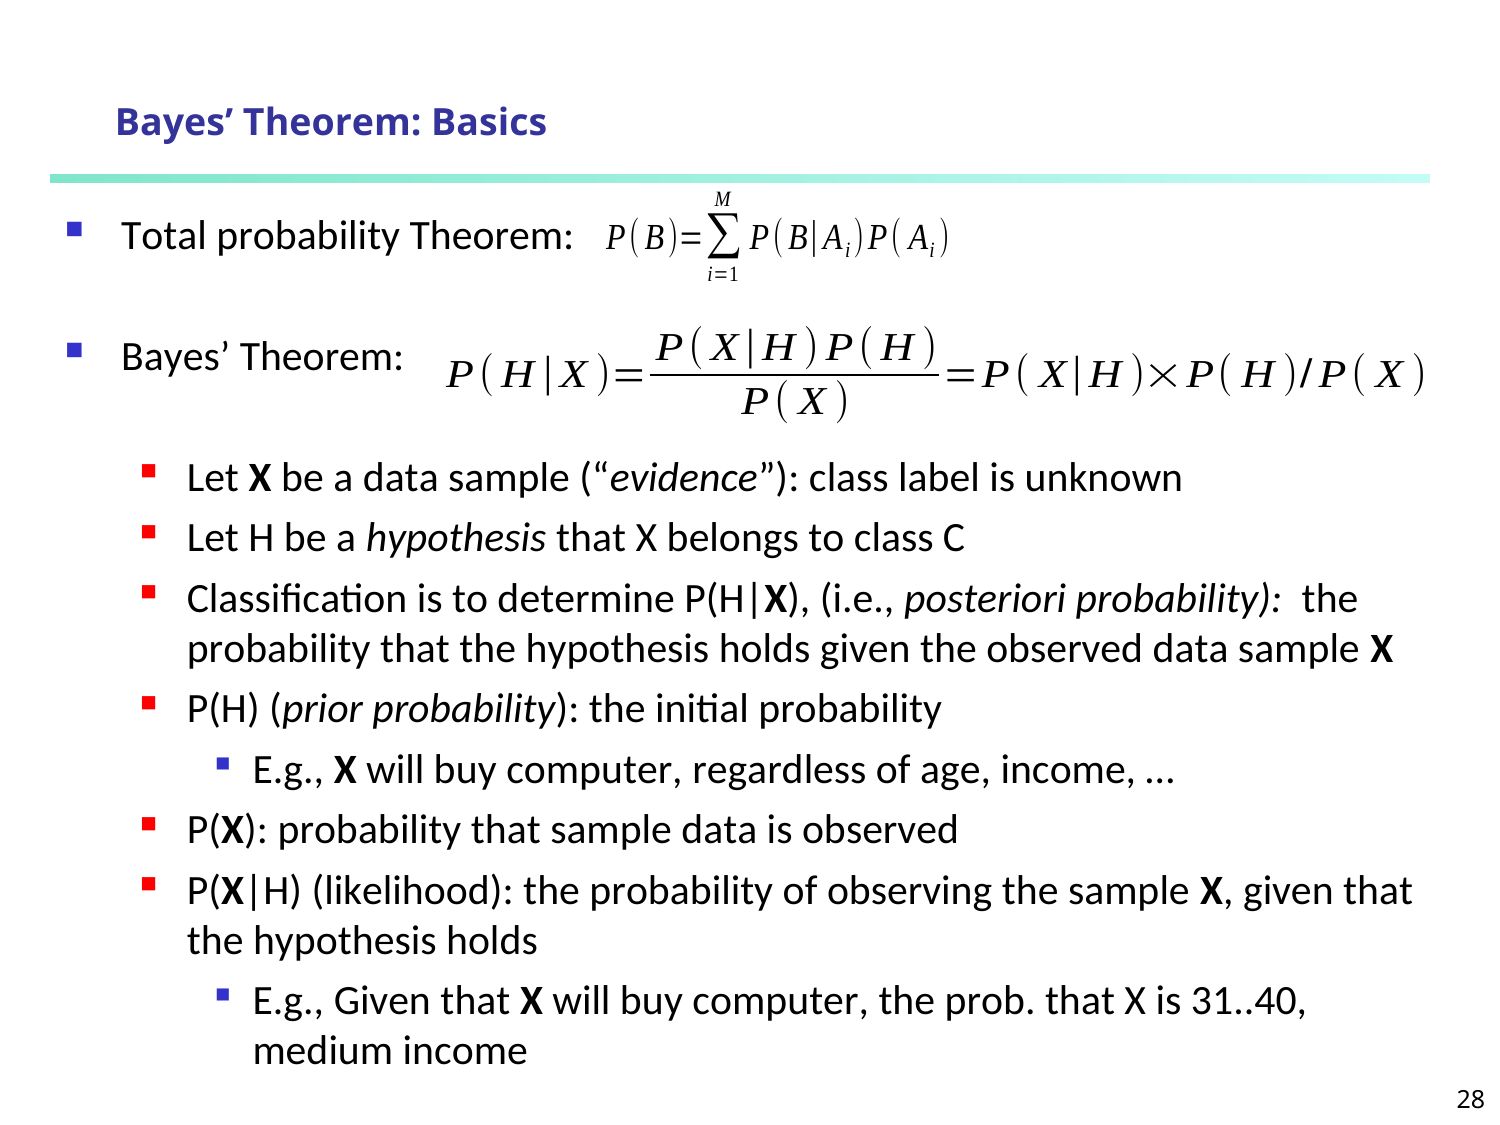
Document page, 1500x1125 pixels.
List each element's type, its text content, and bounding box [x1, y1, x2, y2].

text_box <number> [1187, 1062, 1500, 1125]
chart [600, 187, 956, 286]
chart [437, 324, 1435, 427]
list Total probability Theorem: Bayes’ Theorem: Let X be a data sample (“evidence”): class label is unknown Let H be a hypothesis that X belongs to class C Classification is to determine P(H|X), (i.e., posteriori probability): the probability that the hypothesis holds given the observed data sample X P(H) (prior probability): the initial probability E.g., X will buy computer, regardless of age, income, … P(X): probability that sample data is observed P(X|H) (likelihood): the probability of observing the sample X, given that the hypothesis holds E.g., Given that X will buy computer, the prob. that X is 31..40, medium income [50, 200, 1463, 1088]
title Bayes’ Theorem: Basics [99, 24, 1388, 150]
